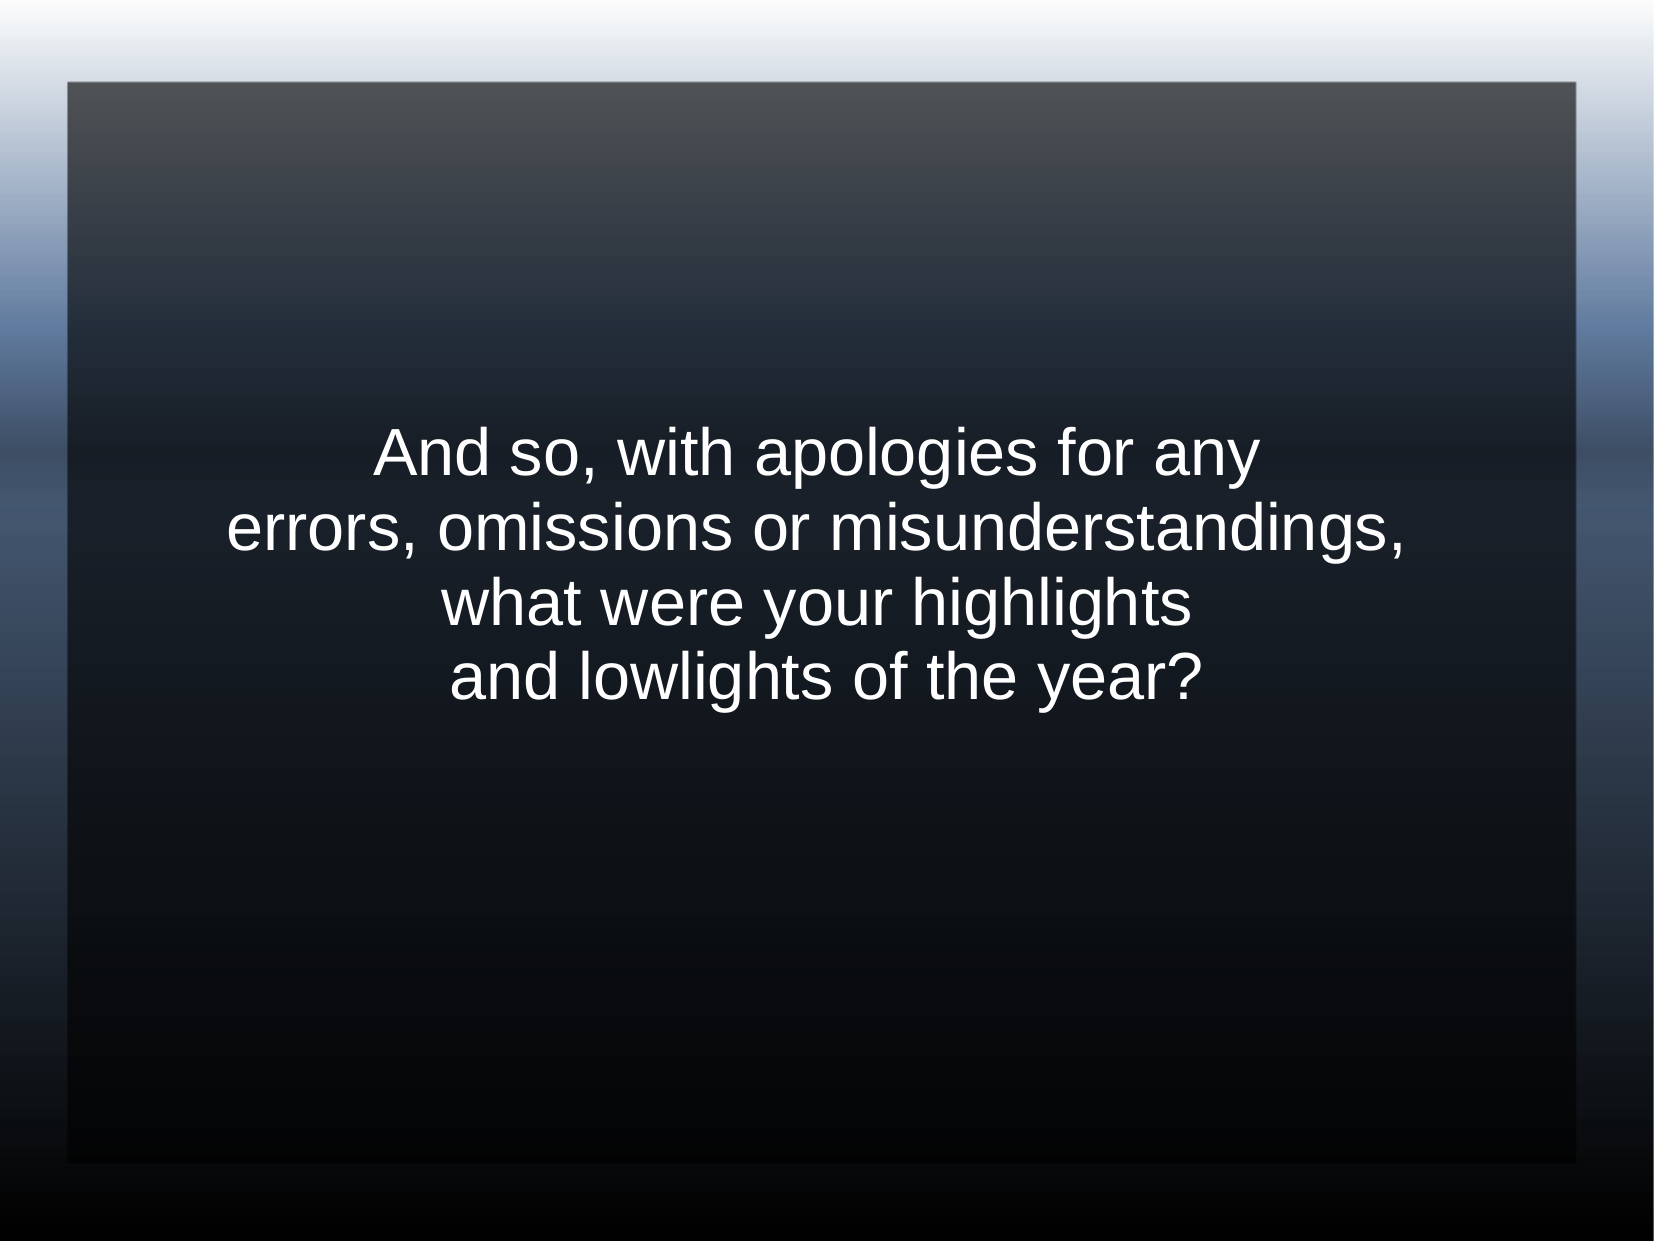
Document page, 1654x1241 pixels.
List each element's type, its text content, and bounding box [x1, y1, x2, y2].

picture [0, 0, 1654, 1241]
subtitle And so, with apologies for any errors, omissions or misunderstandings, what were your highlights and lowlights of the year? [82, 84, 1571, 1105]
